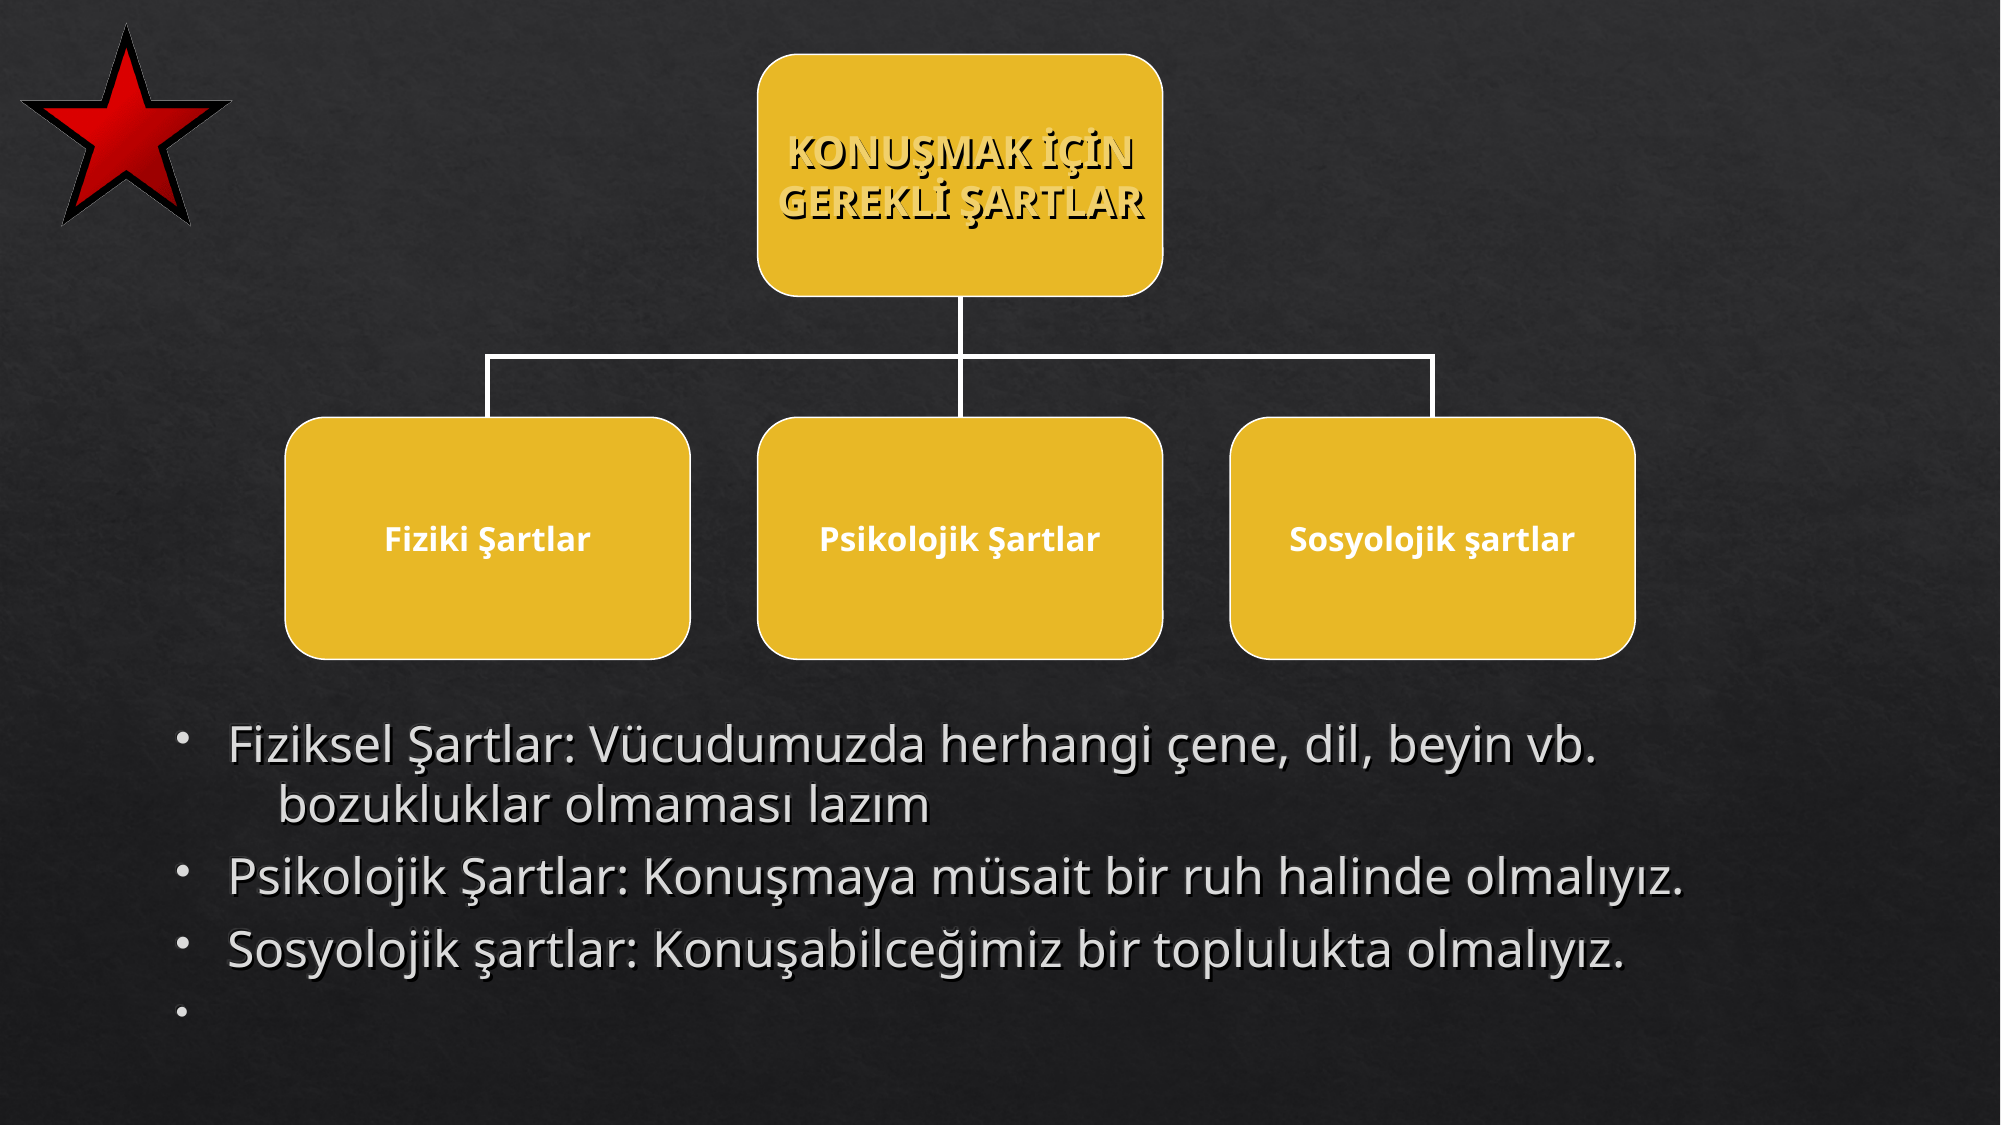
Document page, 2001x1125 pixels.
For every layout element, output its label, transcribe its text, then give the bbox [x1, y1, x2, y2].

picture [0, 0, 253, 253]
list Fiziksel Şartlar: Vücudumuzda herhangi çene, dil, beyin vb. bozukluklar olmaması lazım Psikolojik Şartlar: Konuşmaya müsait bir ruh halinde olmalıyız. Sosyolojik şartlar: Konuşabilceğimiz bir toplulukta olmalıyız. [149, 705, 1849, 747]
text_box KONUŞMAK İÇİN GEREKLİ ŞARTLAR [757, 54, 1163, 297]
text_box [149, 747, 1849, 853]
list Fiziksel Şartlar: Vücudumuzda herhangi çene, dil, beyin vb. bozukluklar olmaması lazım Psikolojik Şartlar: Konuşmaya müsait bir ruh halinde olmalıyız. Sosyolojik şartlar: Konuşabilceğimiz bir toplulukta olmalıyız. [149, 853, 1849, 1086]
text_box Psikolojik Şartlar [757, 417, 1163, 660]
text_box Fiziki Şartlar [285, 417, 691, 660]
text_box Sosyolojik şartlar [1230, 417, 1636, 660]
